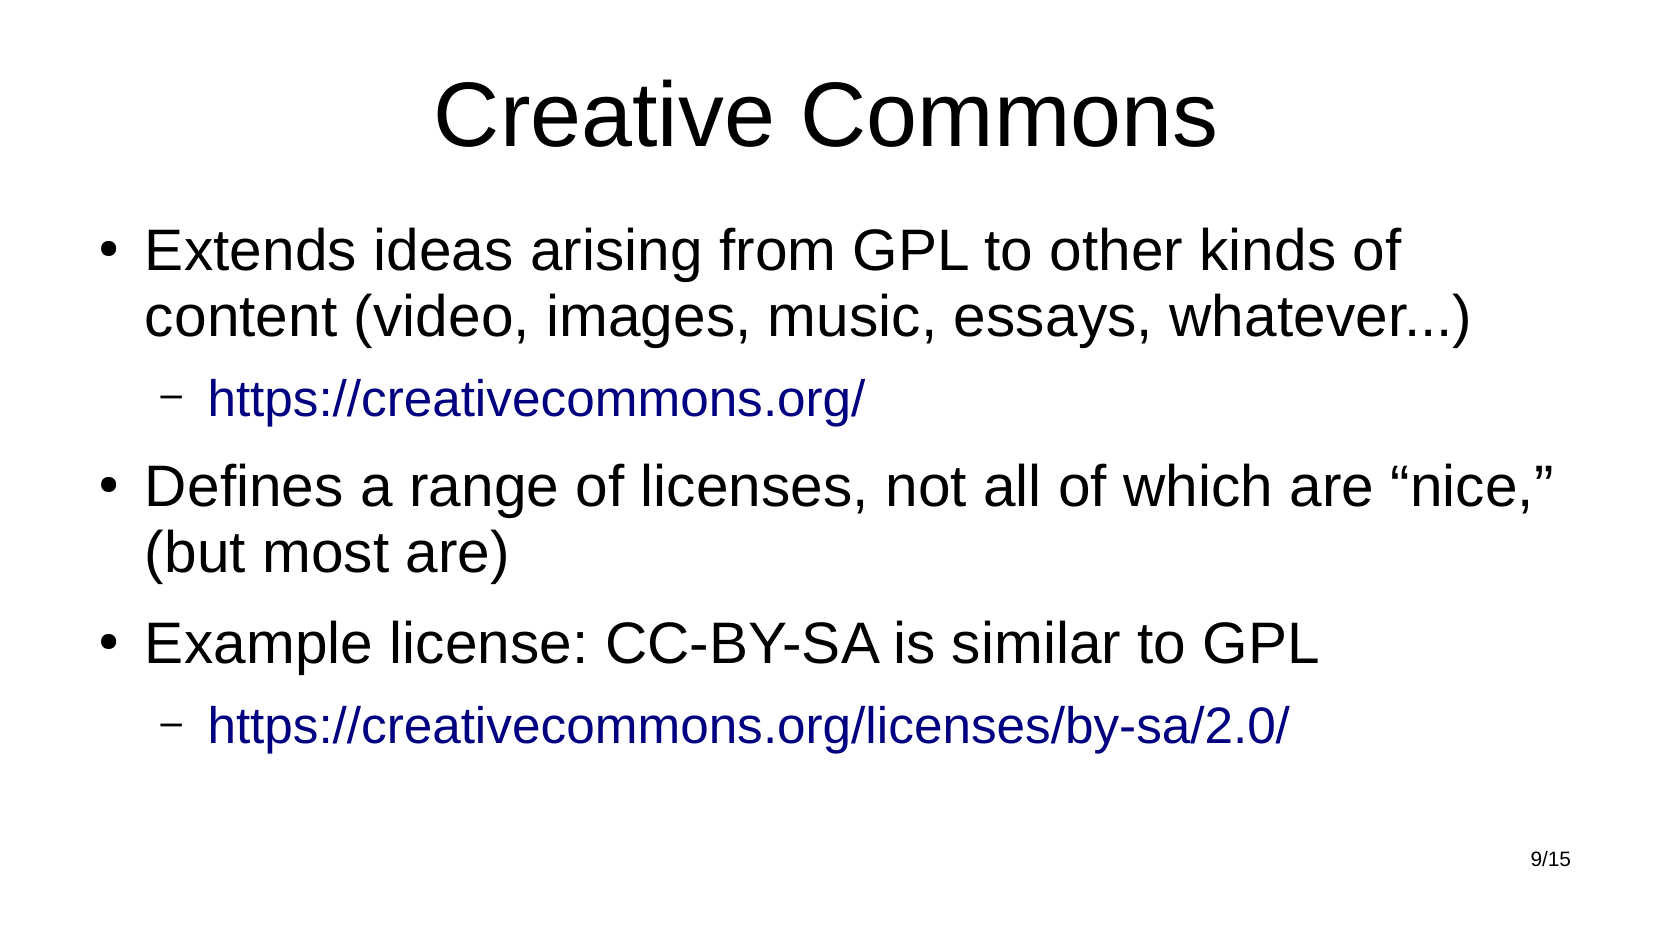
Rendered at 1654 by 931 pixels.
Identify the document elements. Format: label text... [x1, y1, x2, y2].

title Creative Commons [82, 37, 1571, 193]
list Extends ideas arising from GPL to other kinds of content (video, images, music, essays, whatever...) https://creativecommons.org/ Defines a range of licenses, not all of which are “nice,” (but most are) Example license: CC-BY-SA is similar to GPL https://creativecommons.org/licenses/by-sa/2.0/ [82, 217, 1571, 758]
